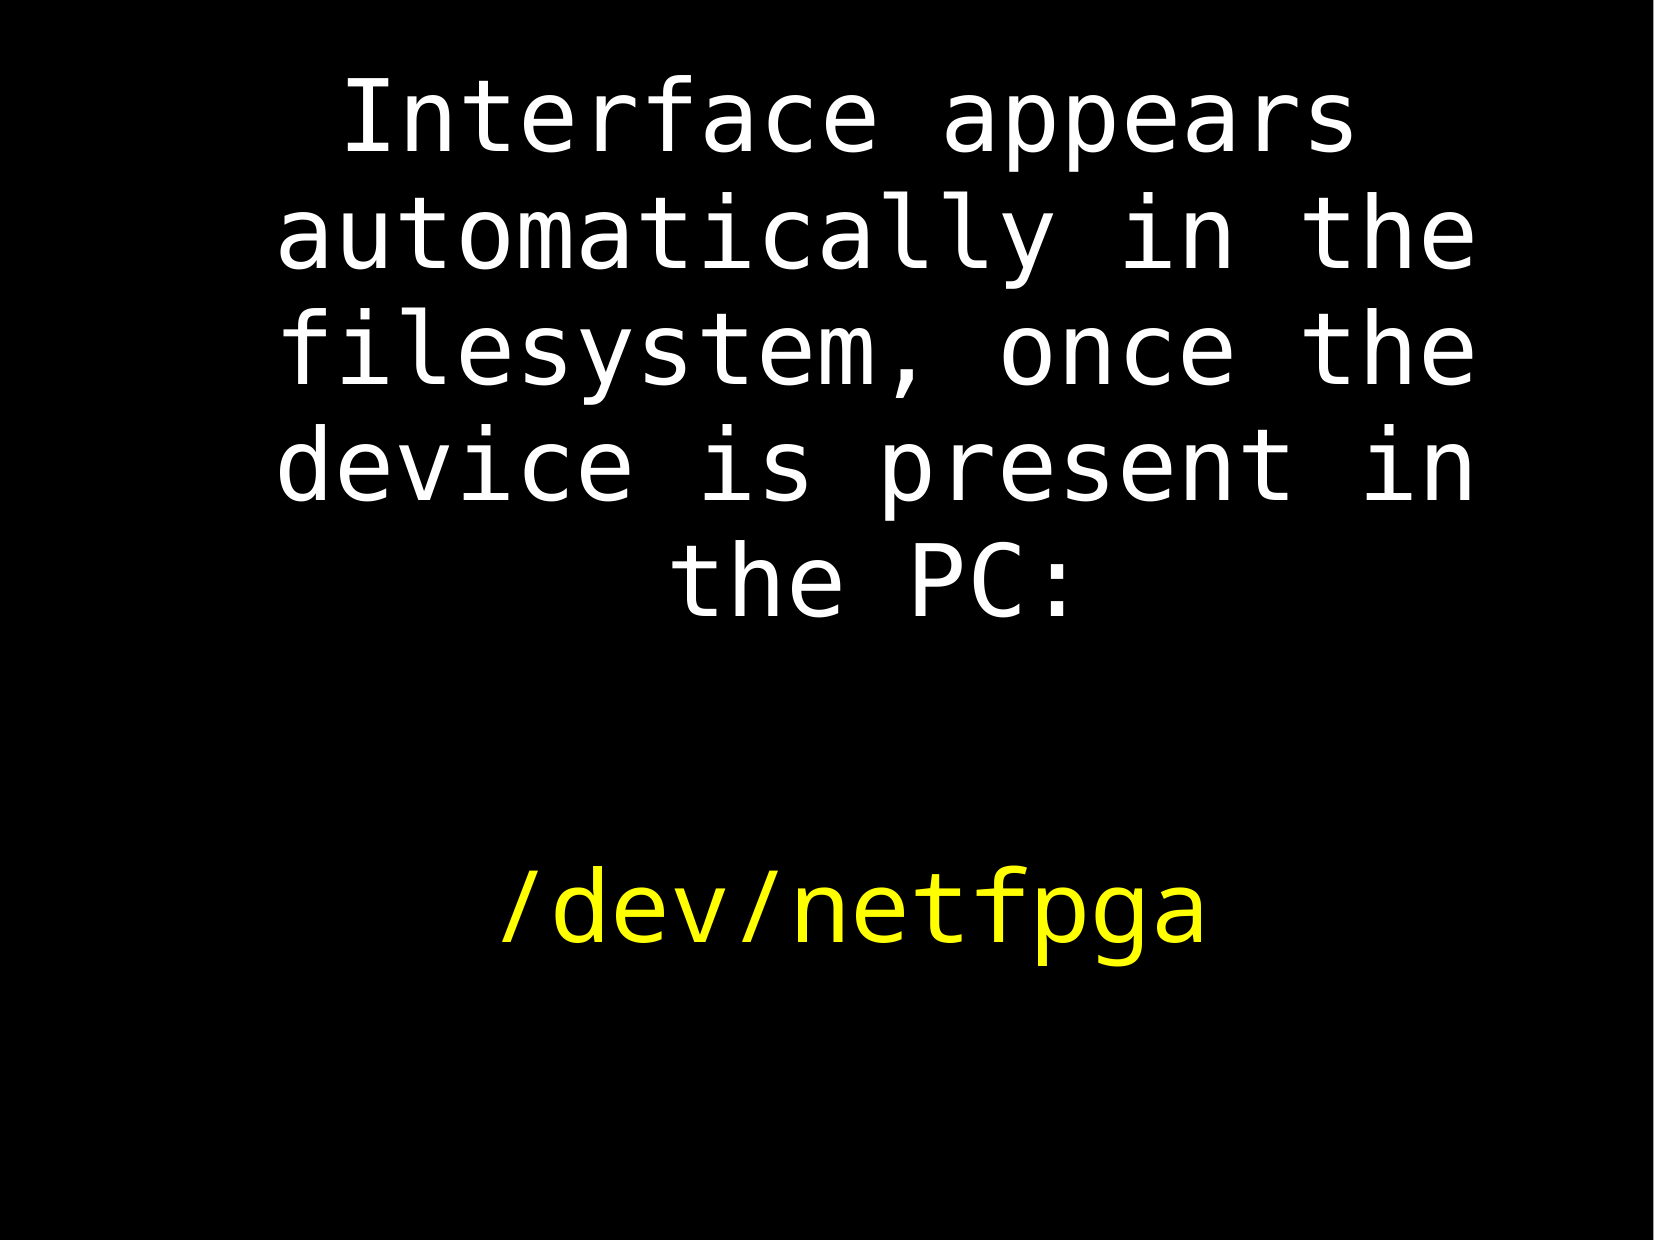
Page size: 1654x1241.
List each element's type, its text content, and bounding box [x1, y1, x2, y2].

list Interface appears automatically in the filesystem, once the device is present in the PC: /dev/netfpga [118, 59, 1565, 1165]
